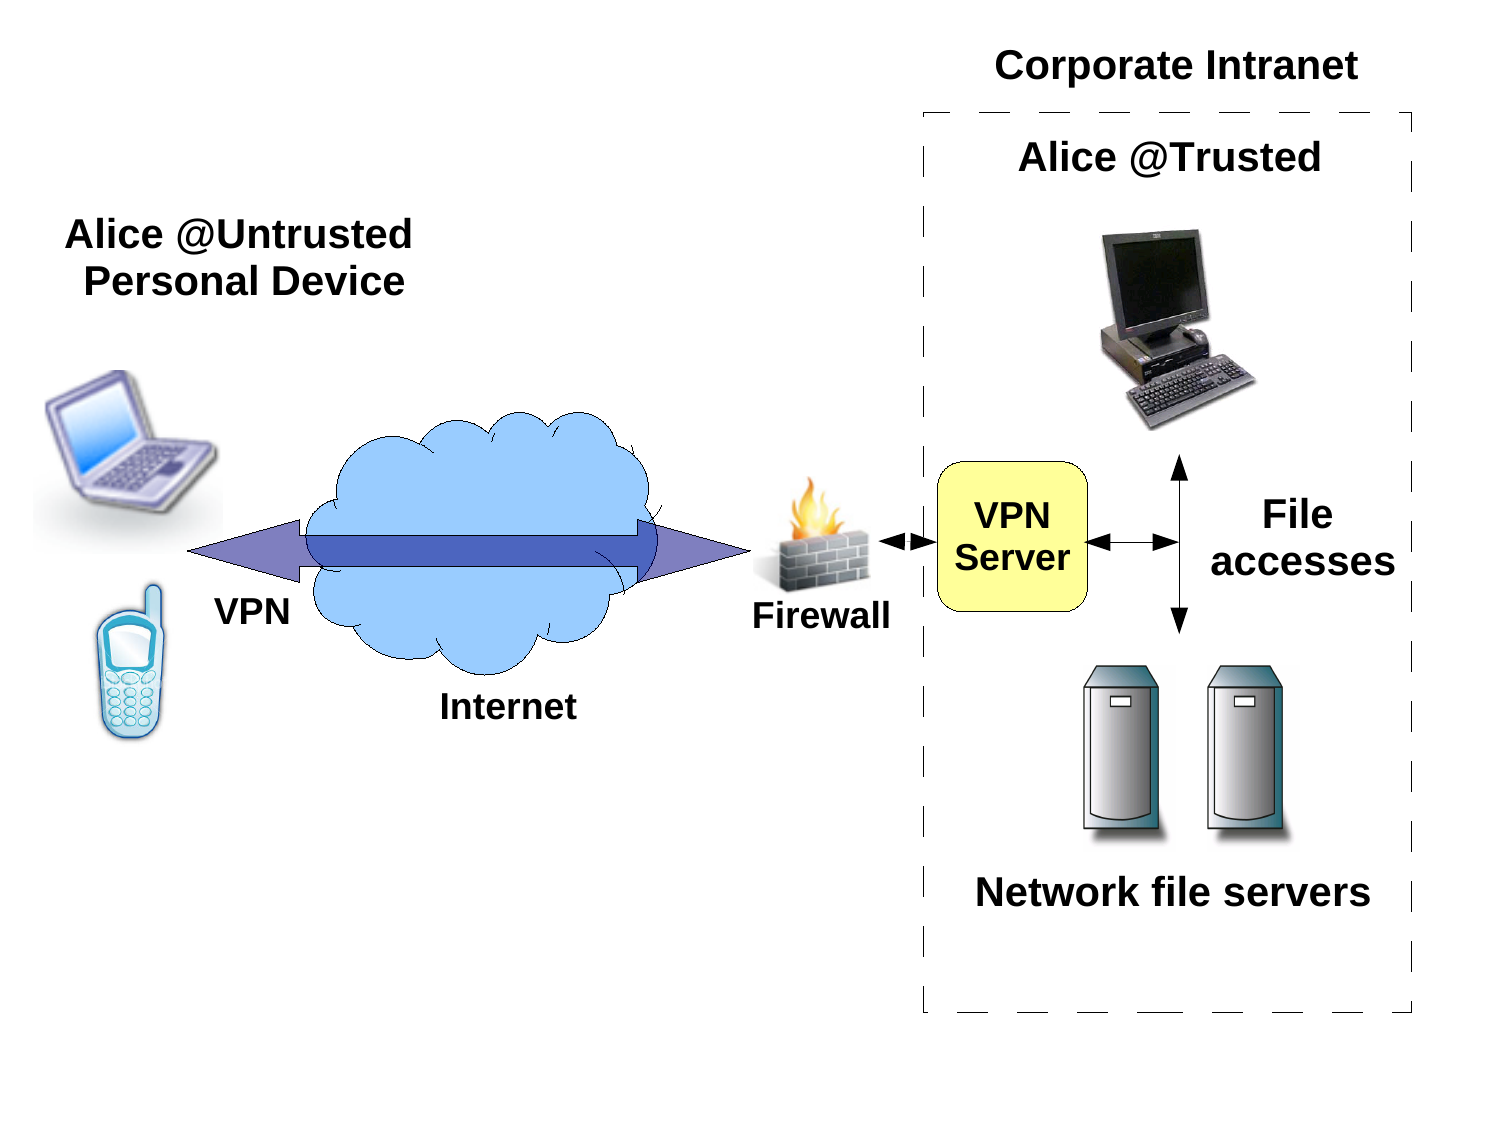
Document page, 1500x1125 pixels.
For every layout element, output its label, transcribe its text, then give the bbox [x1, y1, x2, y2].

text_box Network file servers [959, 861, 1387, 924]
text_box Corporate Intranet [979, 33, 1374, 96]
text_box Internet [424, 678, 593, 742]
picture [33, 370, 223, 555]
text_box File accesses [1195, 483, 1412, 593]
text_box Firewall [737, 587, 907, 651]
text_box Alice @Untrusted Personal Device [49, 203, 440, 312]
picture [57, 578, 208, 747]
picture [1083, 665, 1176, 852]
picture [1207, 665, 1300, 852]
picture [753, 476, 871, 587]
text_box VPN [199, 583, 306, 647]
text_box VPN Server [937, 461, 1088, 612]
text_box [187, 412, 751, 676]
text_box Alice @Trusted [1002, 126, 1338, 189]
picture [1093, 225, 1263, 431]
